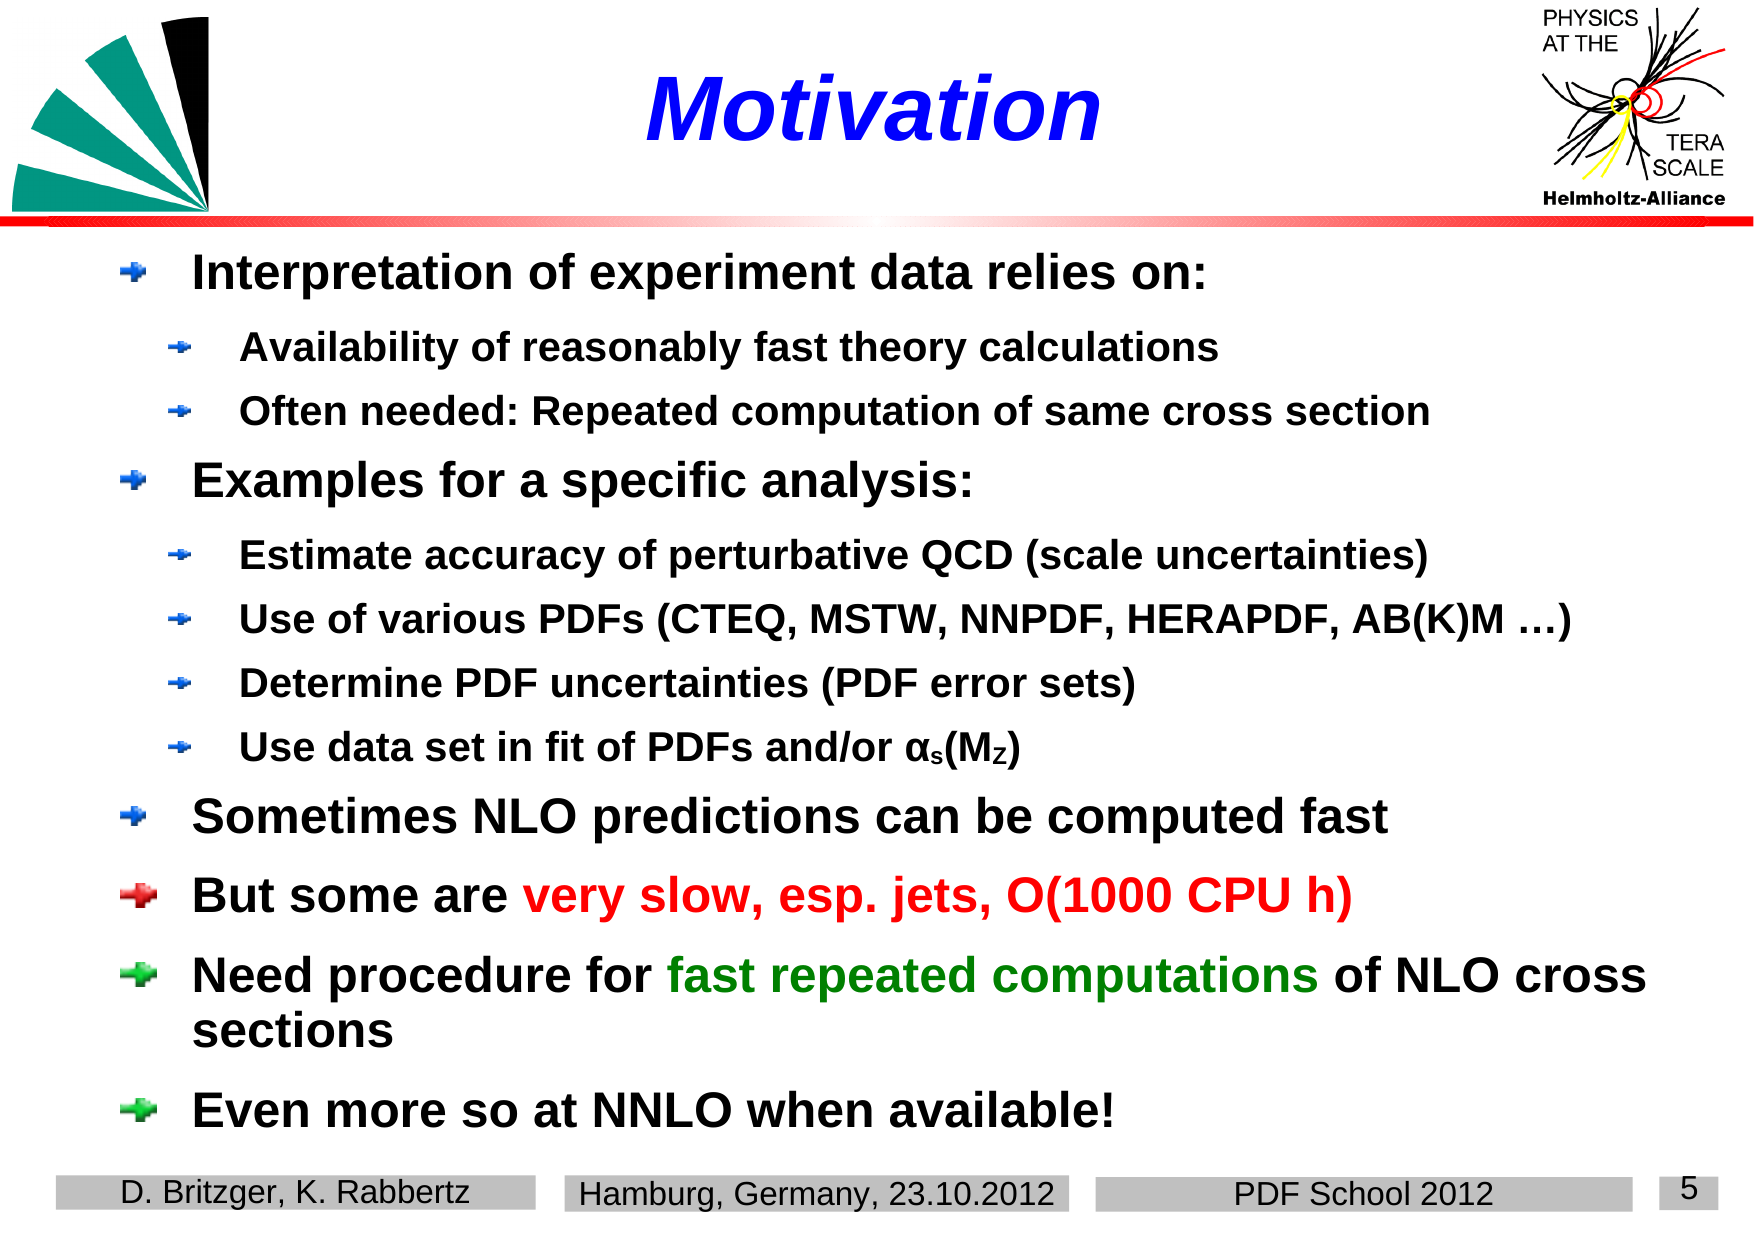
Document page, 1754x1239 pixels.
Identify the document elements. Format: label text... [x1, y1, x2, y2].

picture [12, 17, 209, 214]
list Interpretation of experiment data relies on: Availability of reasonably fast theory calculations Often needed: Repeated computation of same cross section Examples for a specific analysis: Estimate accuracy of perturbative QCD (scale uncertainties) Use of various PDFs (CTEQ, MSTW, NNPDF, HERAPDF, AB(K)M …) Determine PDF uncertainties (PDF error sets) Use data set in fit of PDFs and/or αs(MZ) Sometimes NLO predictions can be computed fast But some are very slow, esp. jets, O(1000 CPU h) Need procedure for fast repeated computations of NLO cross sections Even more so at NNLO when available! [61, 244, 1687, 1152]
picture [1524, 0, 1742, 216]
title Motivation [216, 14, 1533, 203]
